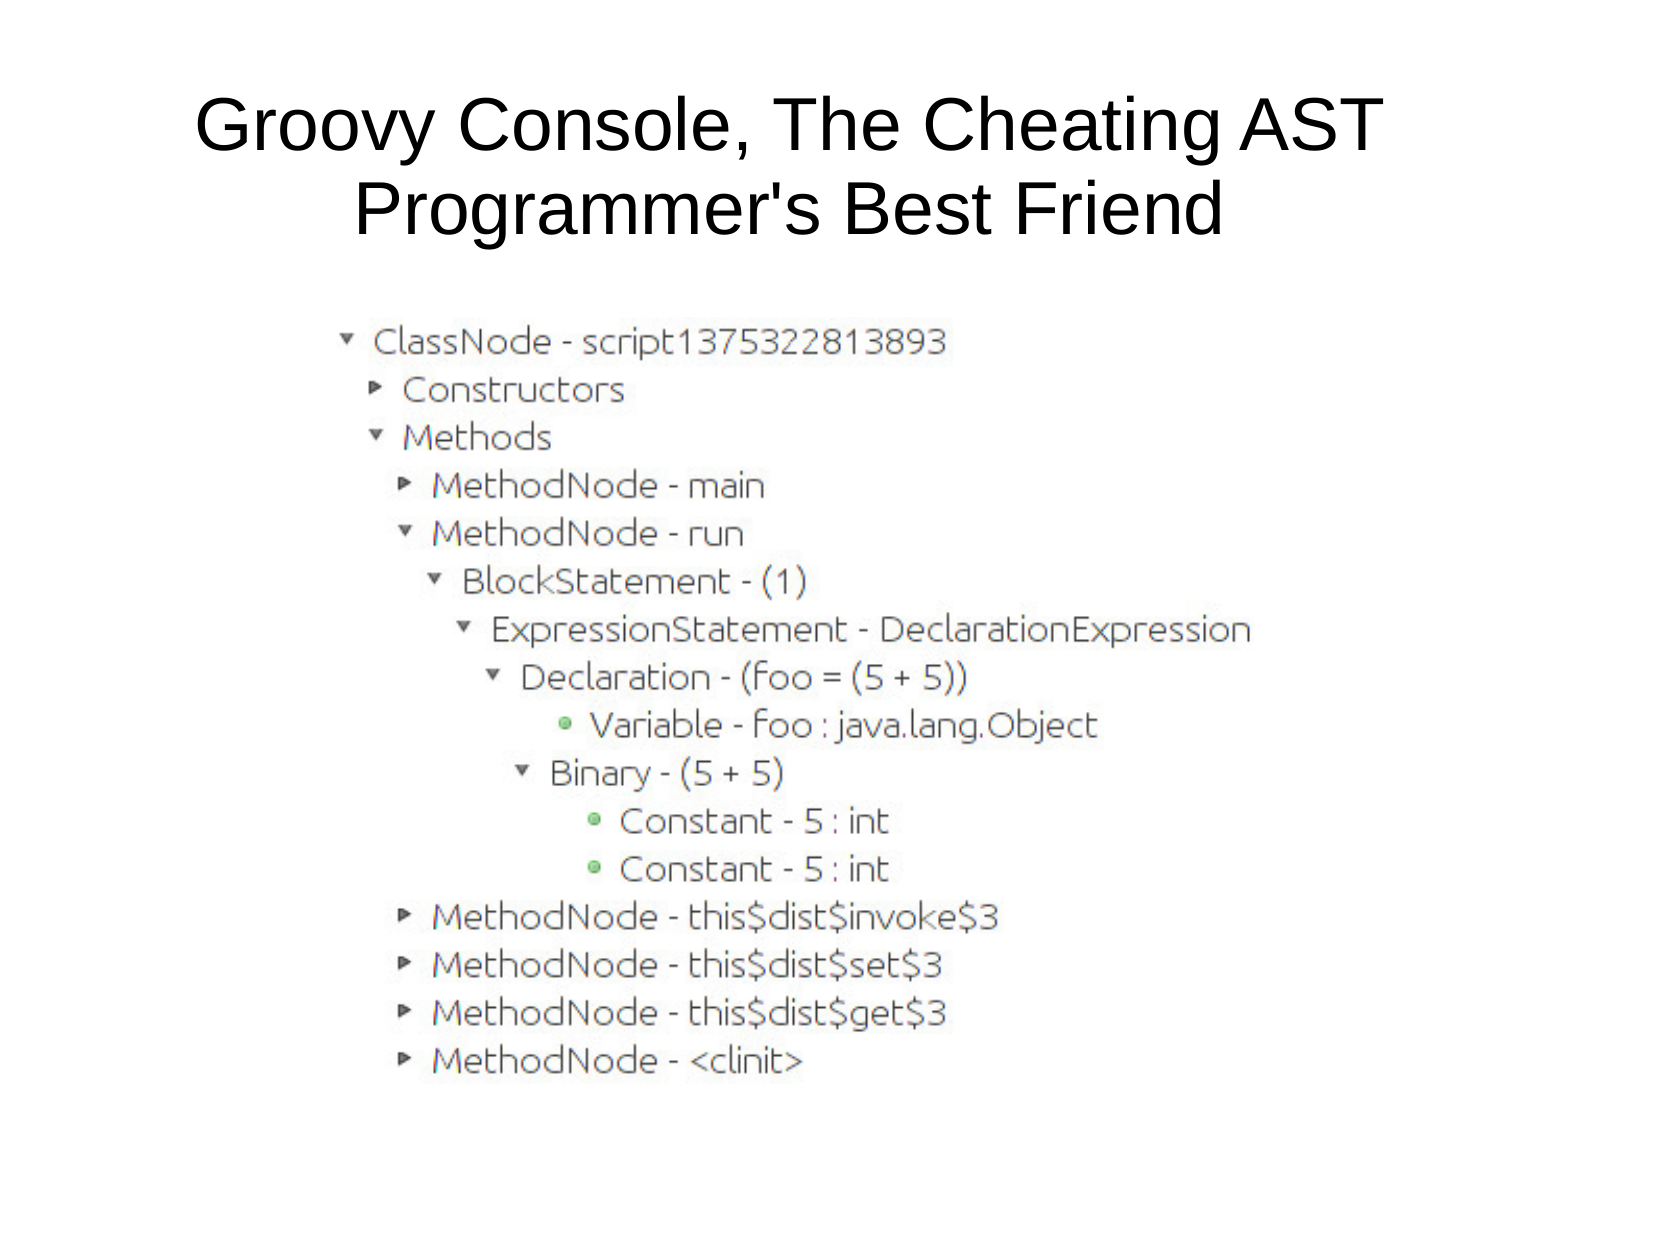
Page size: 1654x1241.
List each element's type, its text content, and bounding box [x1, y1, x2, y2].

text_box Groovy Console, The Cheating AST Programmer's Best Friend [180, 75, 1456, 258]
picture [336, 317, 1321, 1156]
